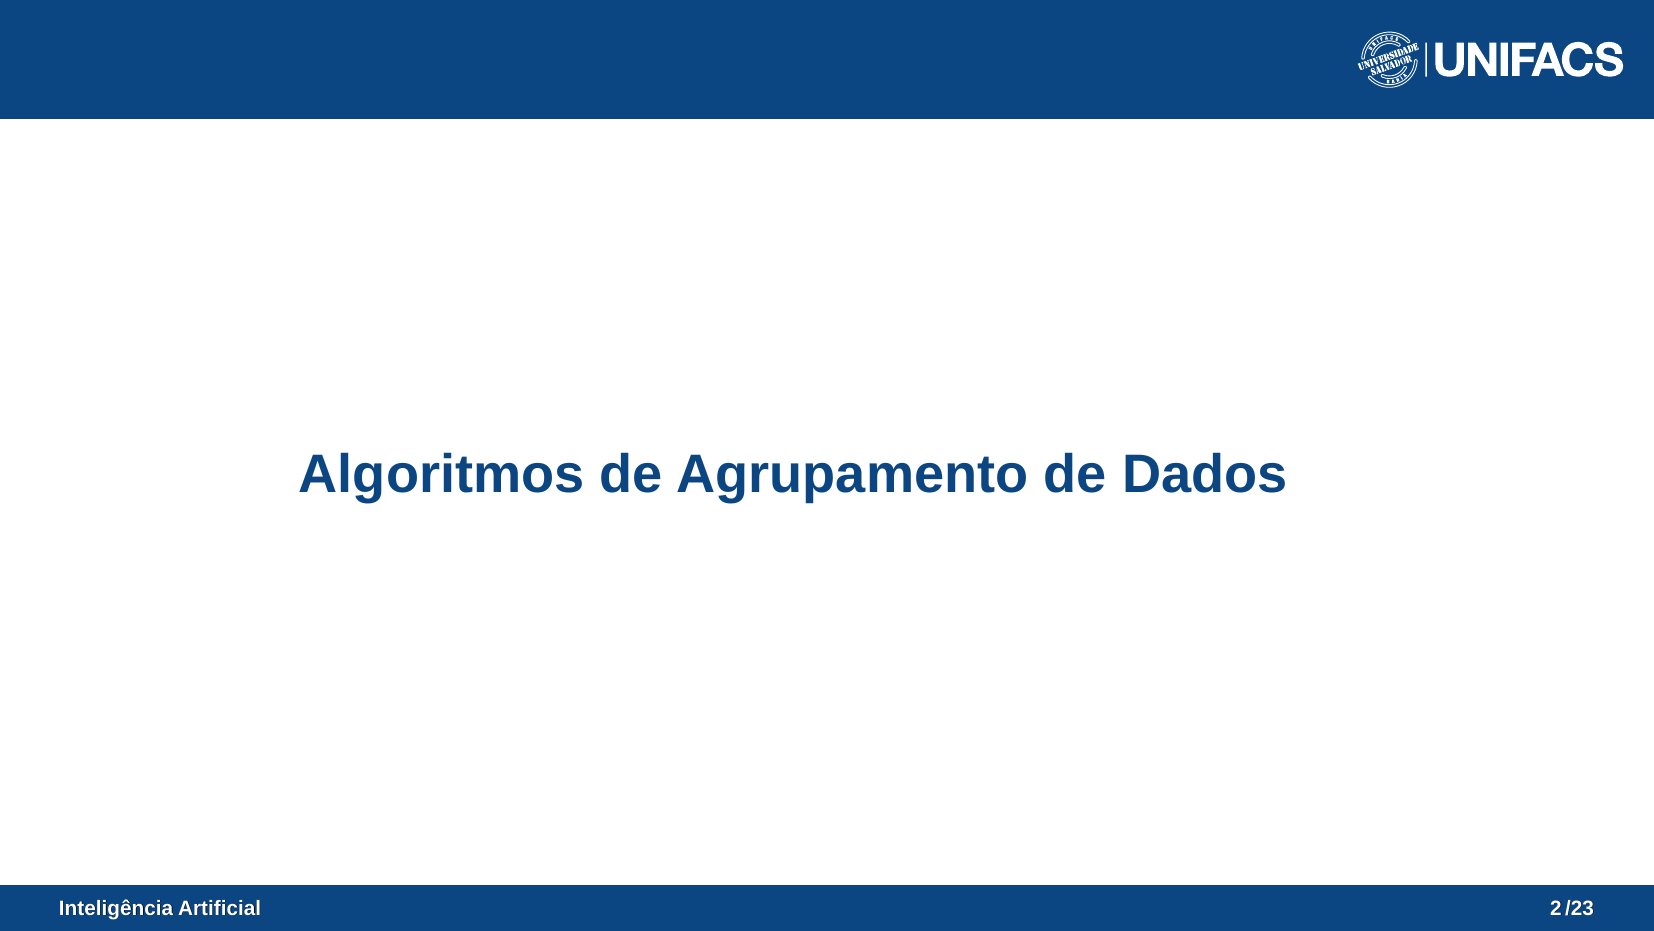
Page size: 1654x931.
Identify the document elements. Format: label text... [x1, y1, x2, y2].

text_box Algoritmos de Agrupamento de Dados [112, 162, 1477, 786]
